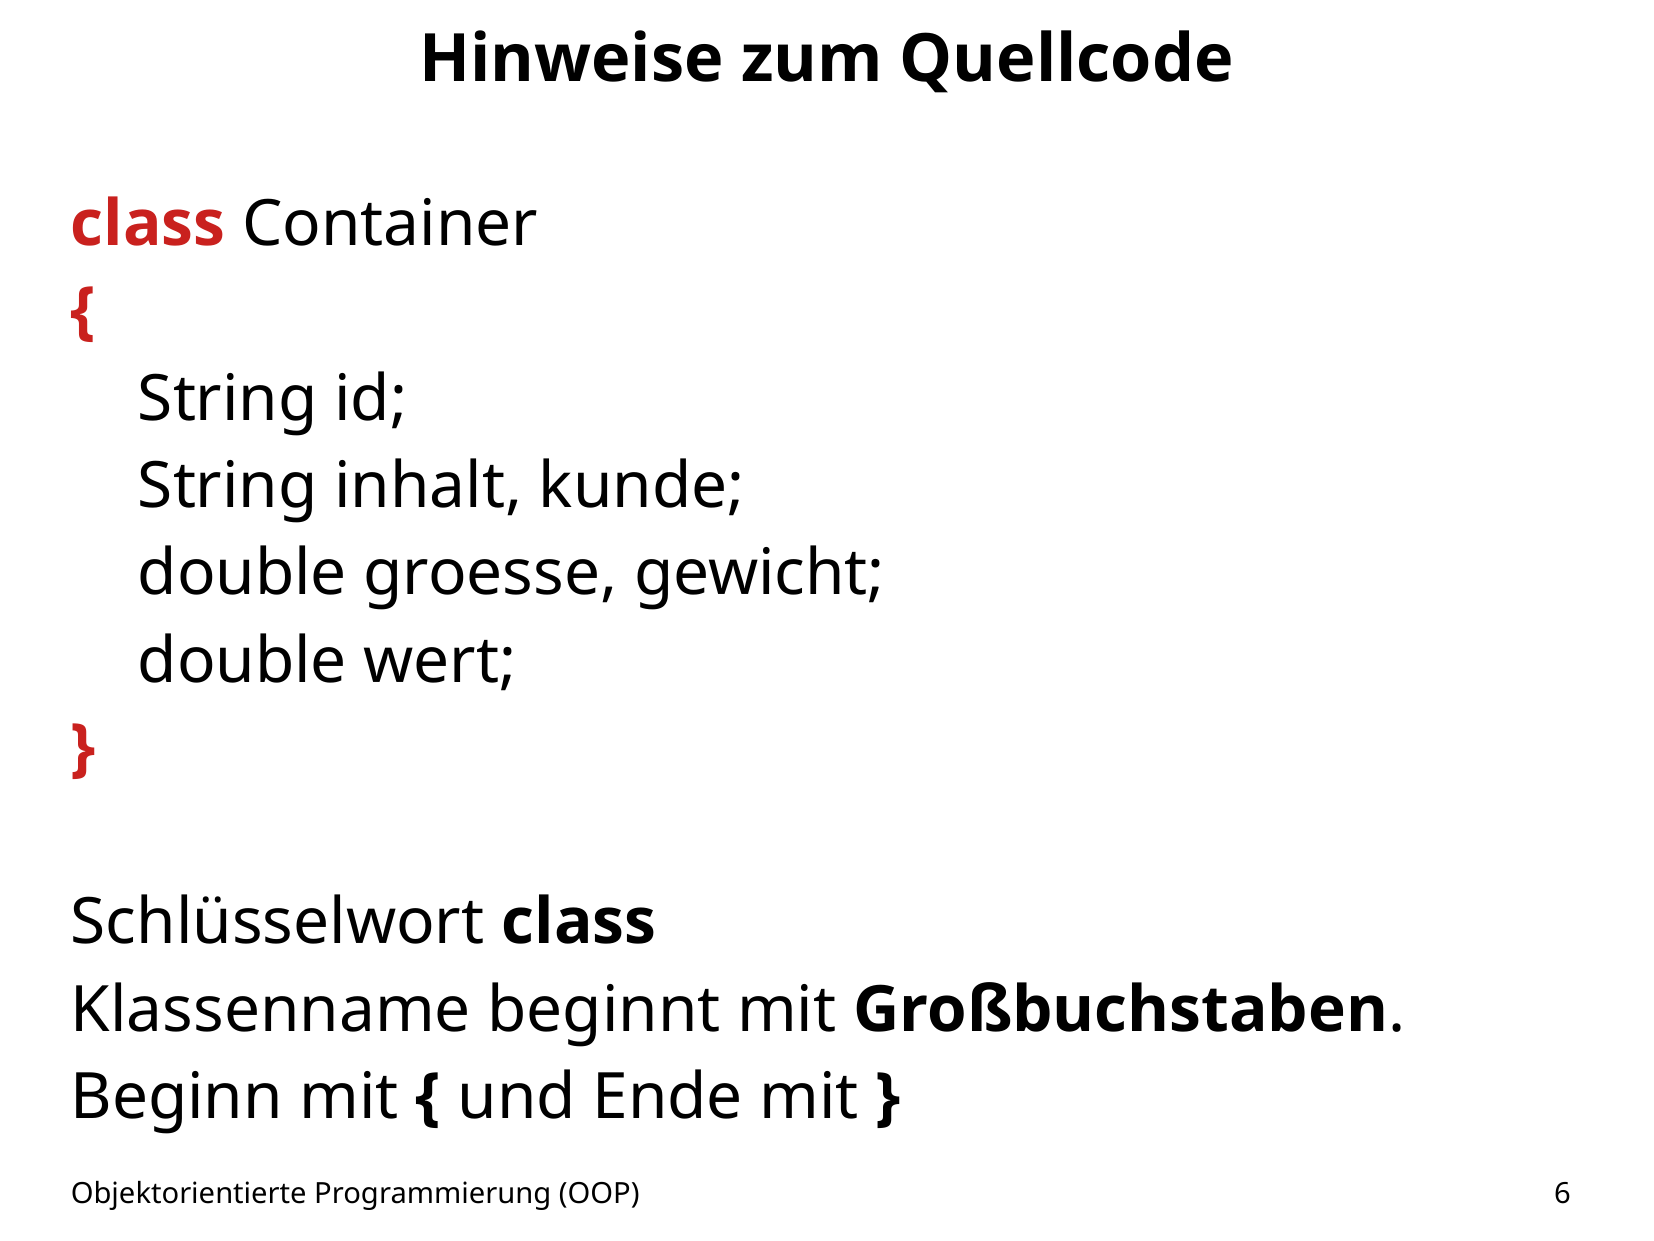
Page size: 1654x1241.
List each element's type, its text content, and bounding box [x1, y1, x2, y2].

list class Container { String id; String inhalt, kunde; double groesse, gewicht; double wert; } Schlüsselwort class Klassenname beginnt mit Großbuchstaben. Beginn mit { und Ende mit } [70, 177, 1607, 1146]
title Hinweise zum Quellcode [0, 5, 1654, 107]
